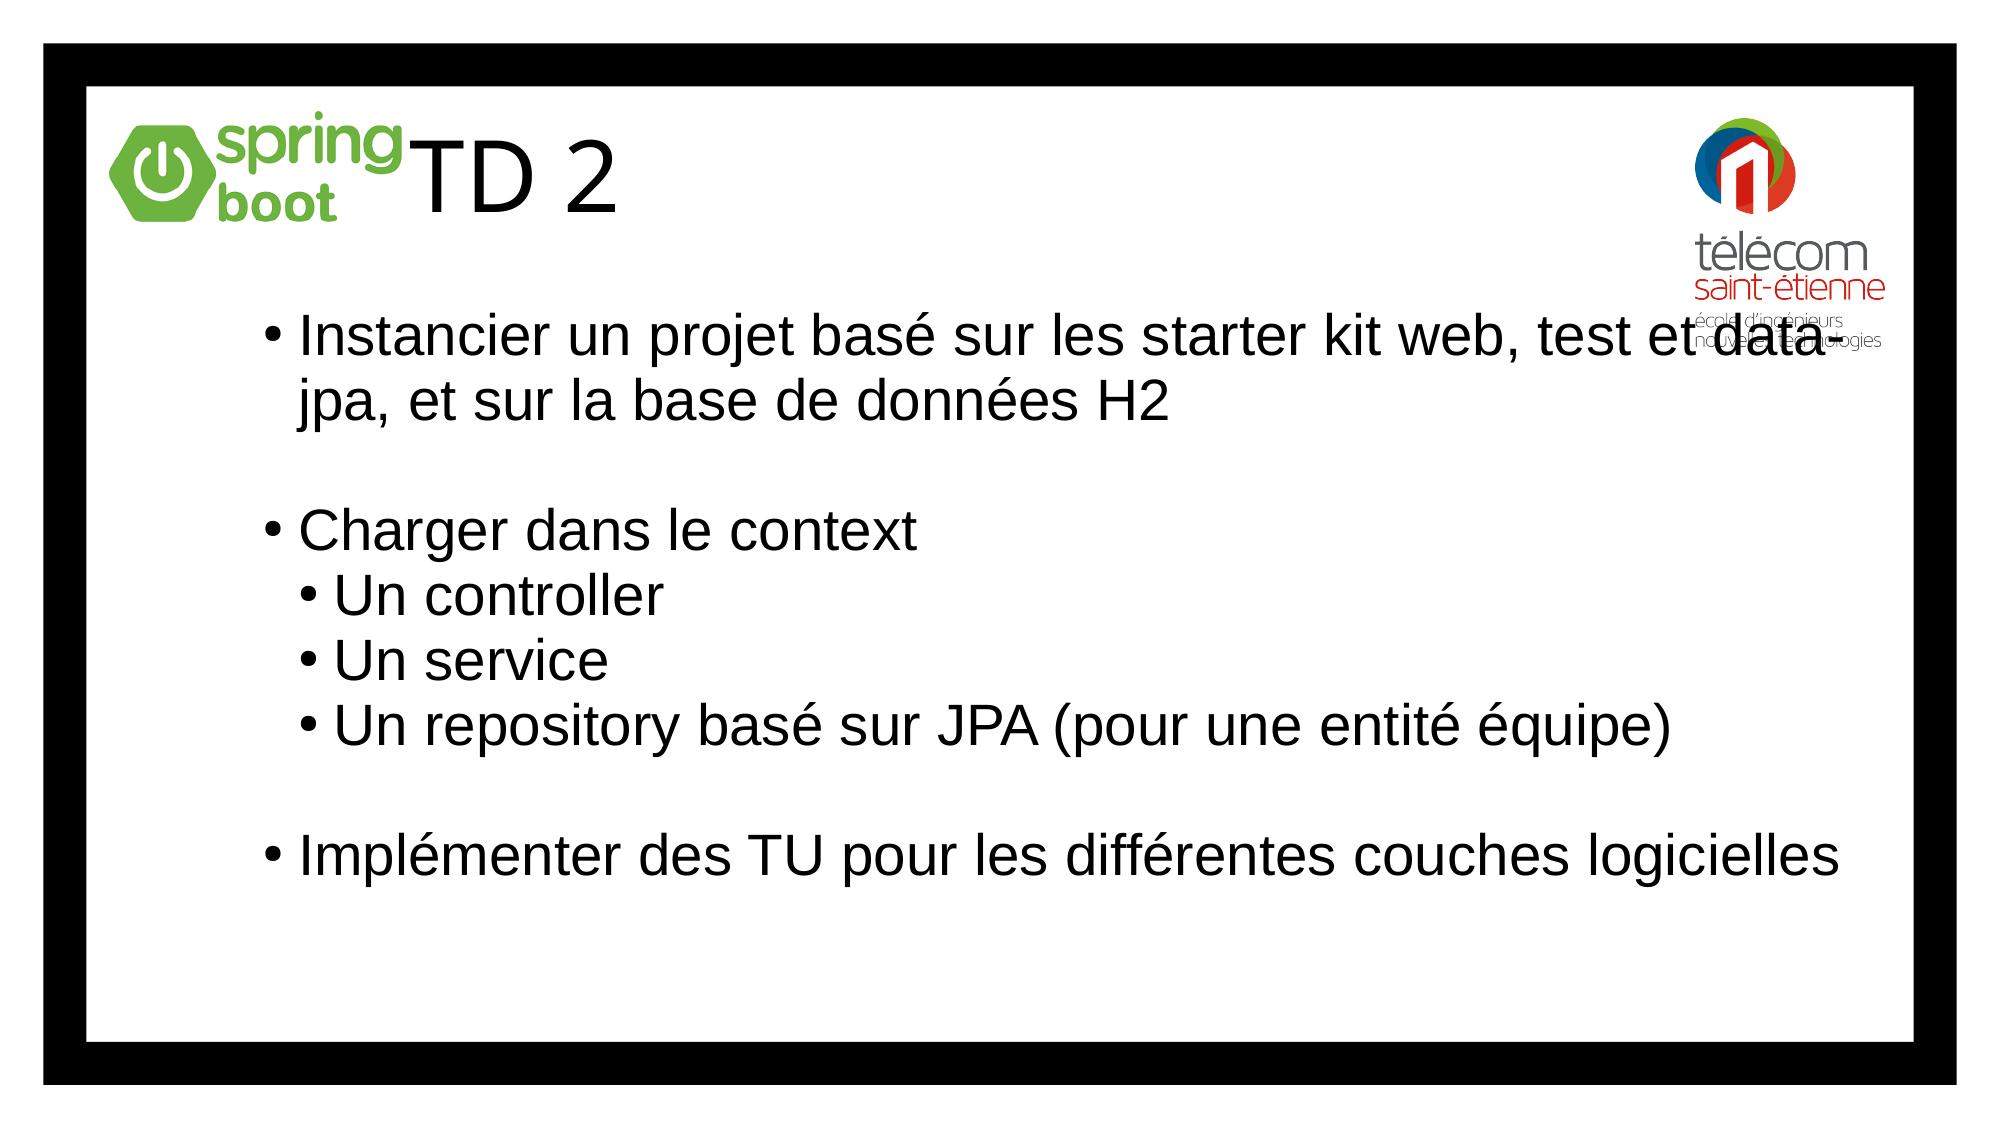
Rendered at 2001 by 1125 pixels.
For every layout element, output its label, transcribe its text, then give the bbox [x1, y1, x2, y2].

picture [1695, 118, 1885, 351]
text_box Instancier un projet basé sur les starter kit web, test et data-jpa, et sur la base de données H2 Charger dans le context Un controller Un service Un repository basé sur JPA (pour une entité équipe) Implémenter des TU pour les différentes couches logicielles [248, 295, 1878, 1028]
title TD 2 [389, 105, 1869, 272]
picture [106, 94, 406, 252]
